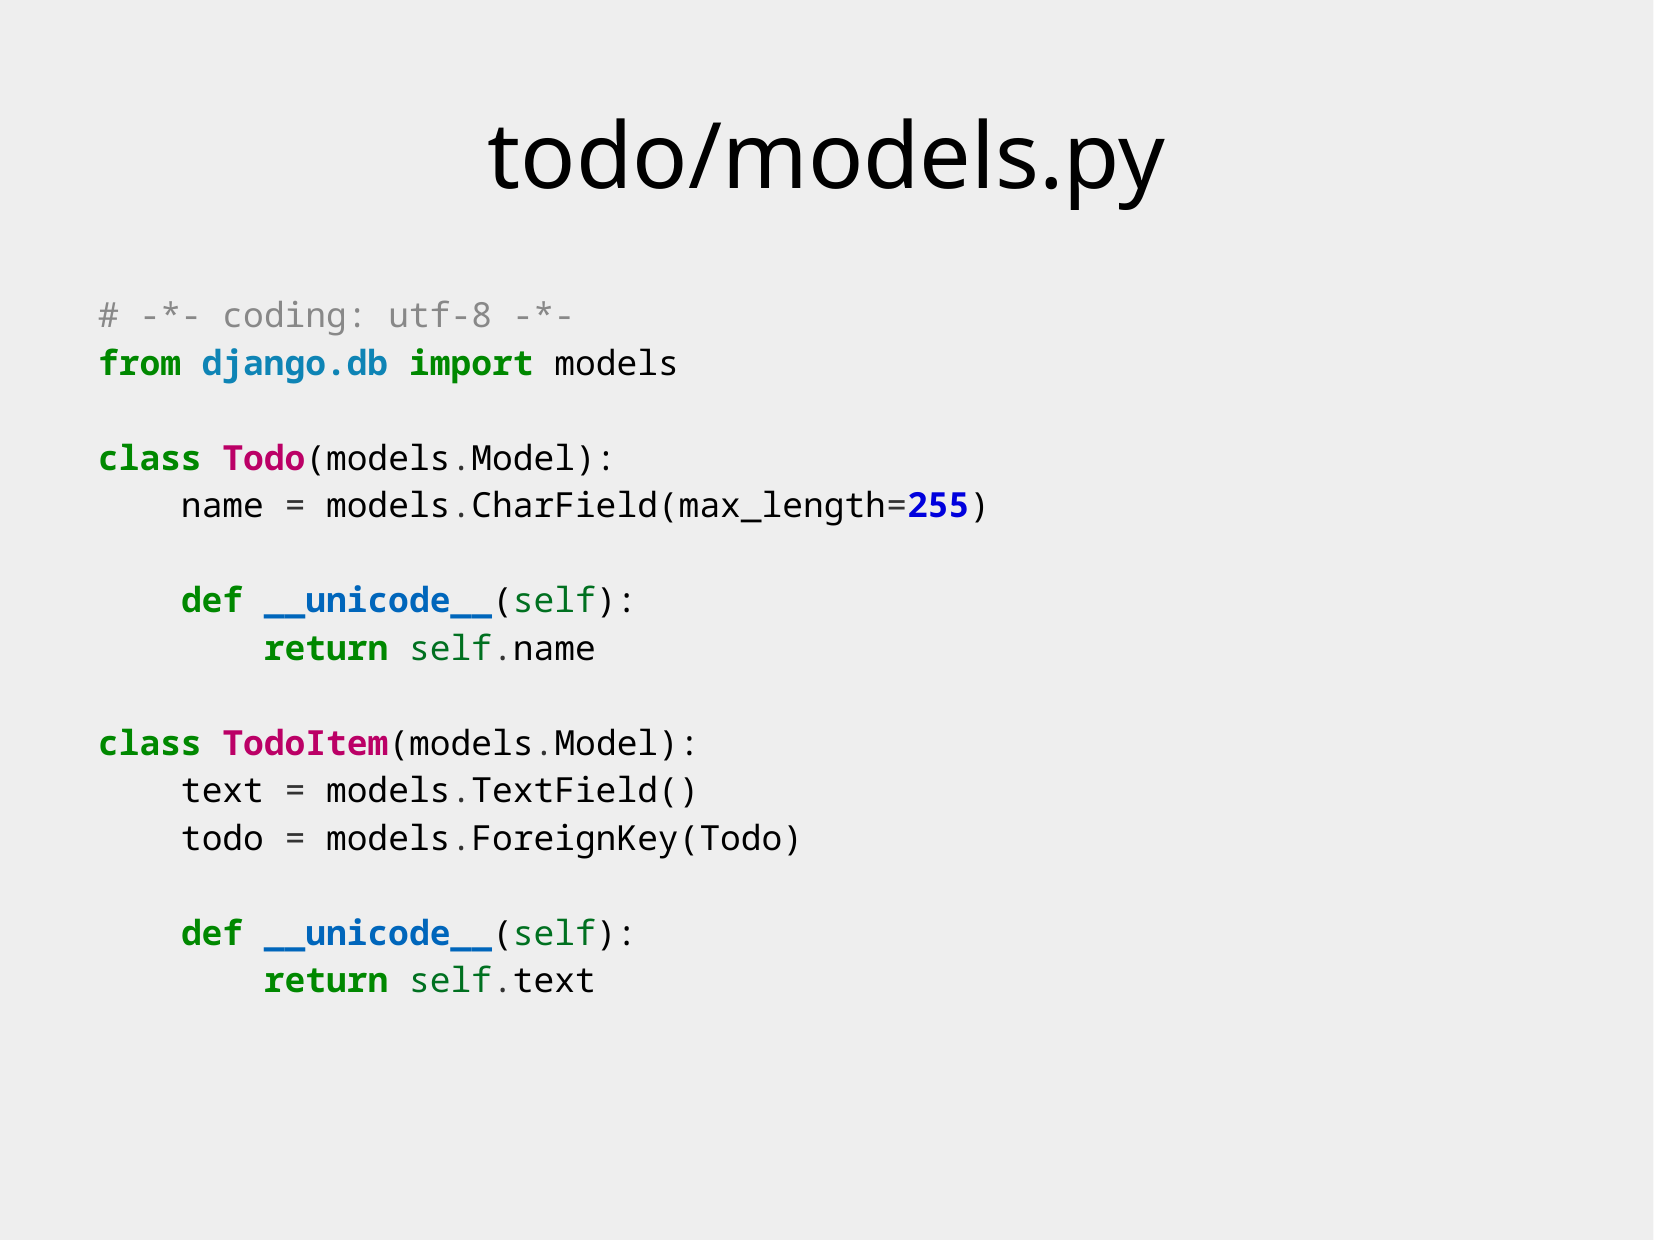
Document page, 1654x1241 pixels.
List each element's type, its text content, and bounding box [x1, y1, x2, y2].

list # -*- coding: utf-8 -*- from django.db import models class Todo(models.Model): name = models.CharField(max_length=255) def __unicode__(self): return self.name class TodoItem(models.Model): text = models.TextField() todo = models.ForeignKey(Todo) def __unicode__(self): return self.text [82, 290, 1571, 1010]
title todo/models.py [82, 49, 1571, 257]
